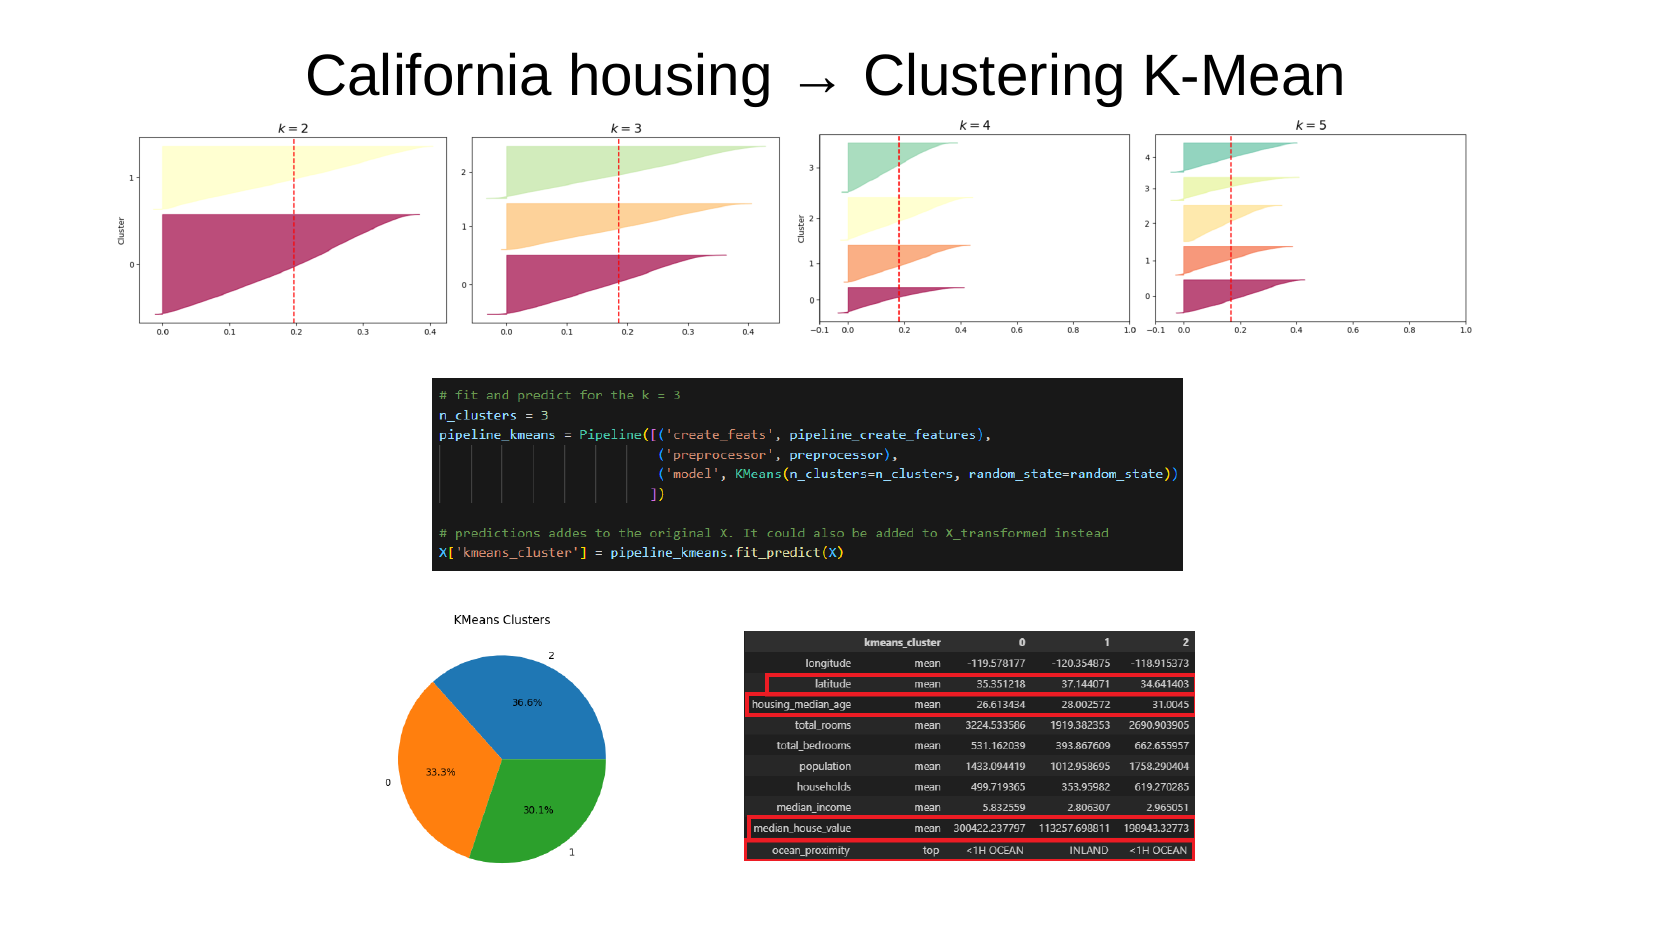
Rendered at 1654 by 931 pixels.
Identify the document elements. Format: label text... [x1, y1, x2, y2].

picture [744, 631, 1195, 861]
picture [432, 378, 1183, 571]
picture [112, 118, 788, 338]
picture [365, 607, 638, 896]
title California housing → Clustering K-Mean [82, 37, 1571, 113]
picture [793, 114, 1476, 334]
